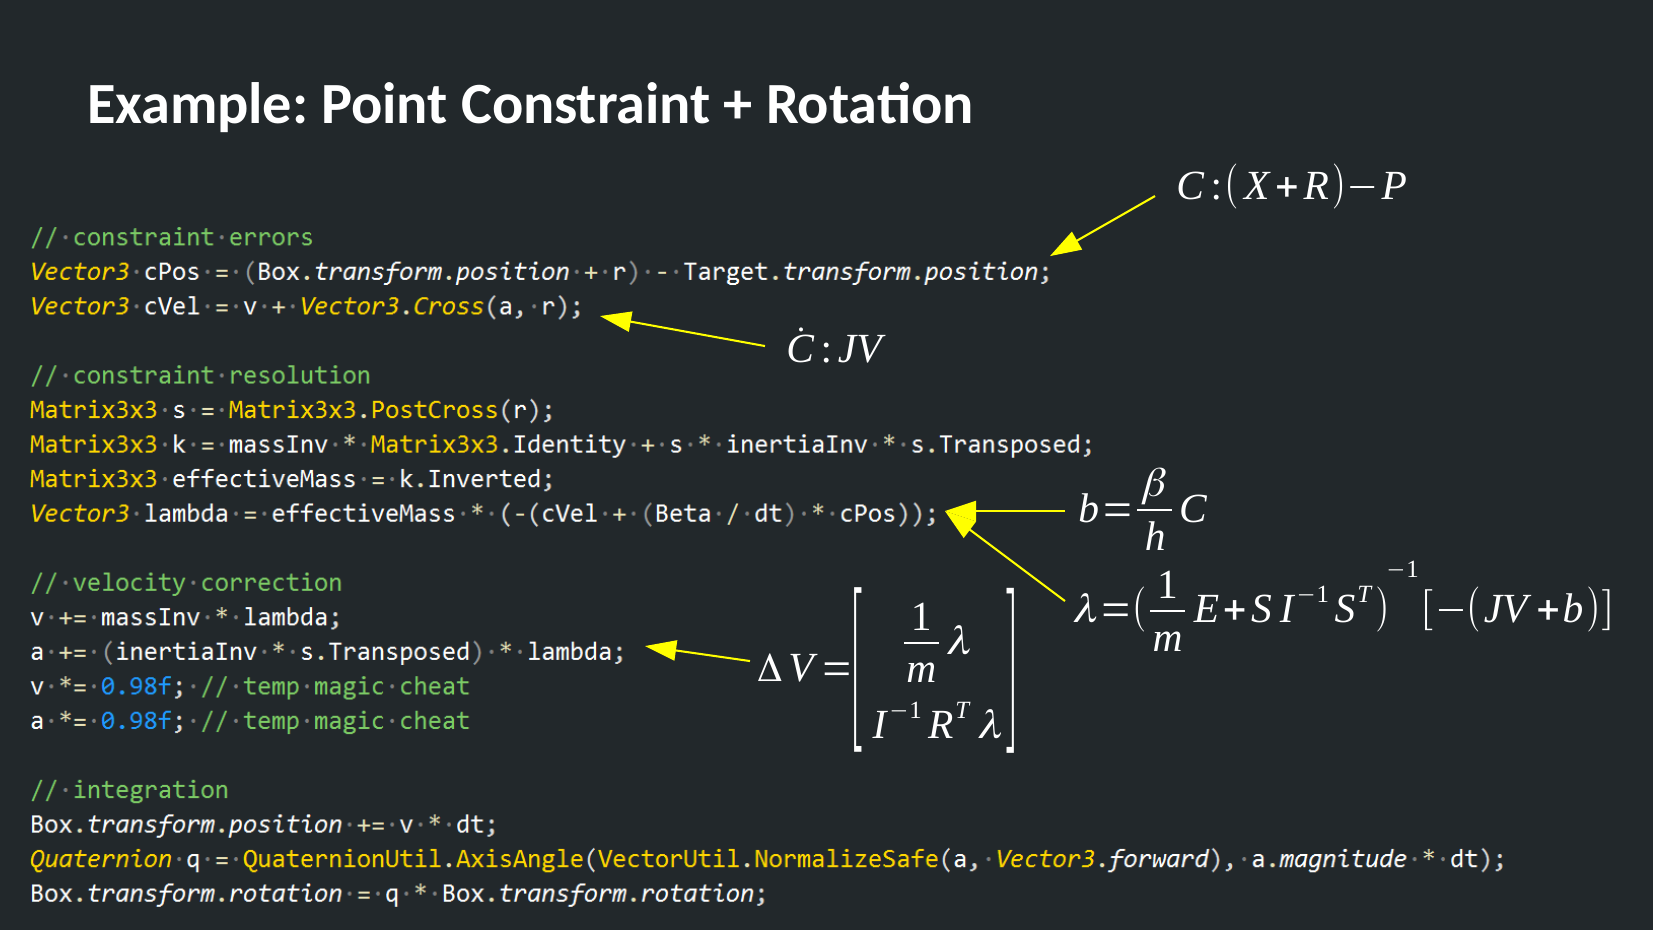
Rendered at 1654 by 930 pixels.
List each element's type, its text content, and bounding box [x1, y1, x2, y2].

chart [1065, 465, 1619, 661]
text_box Example: Point Constraint + Rotation [72, 72, 1363, 221]
chart [750, 586, 1029, 756]
chart [780, 325, 894, 372]
chart [1170, 160, 1415, 212]
picture [27, 221, 1515, 917]
